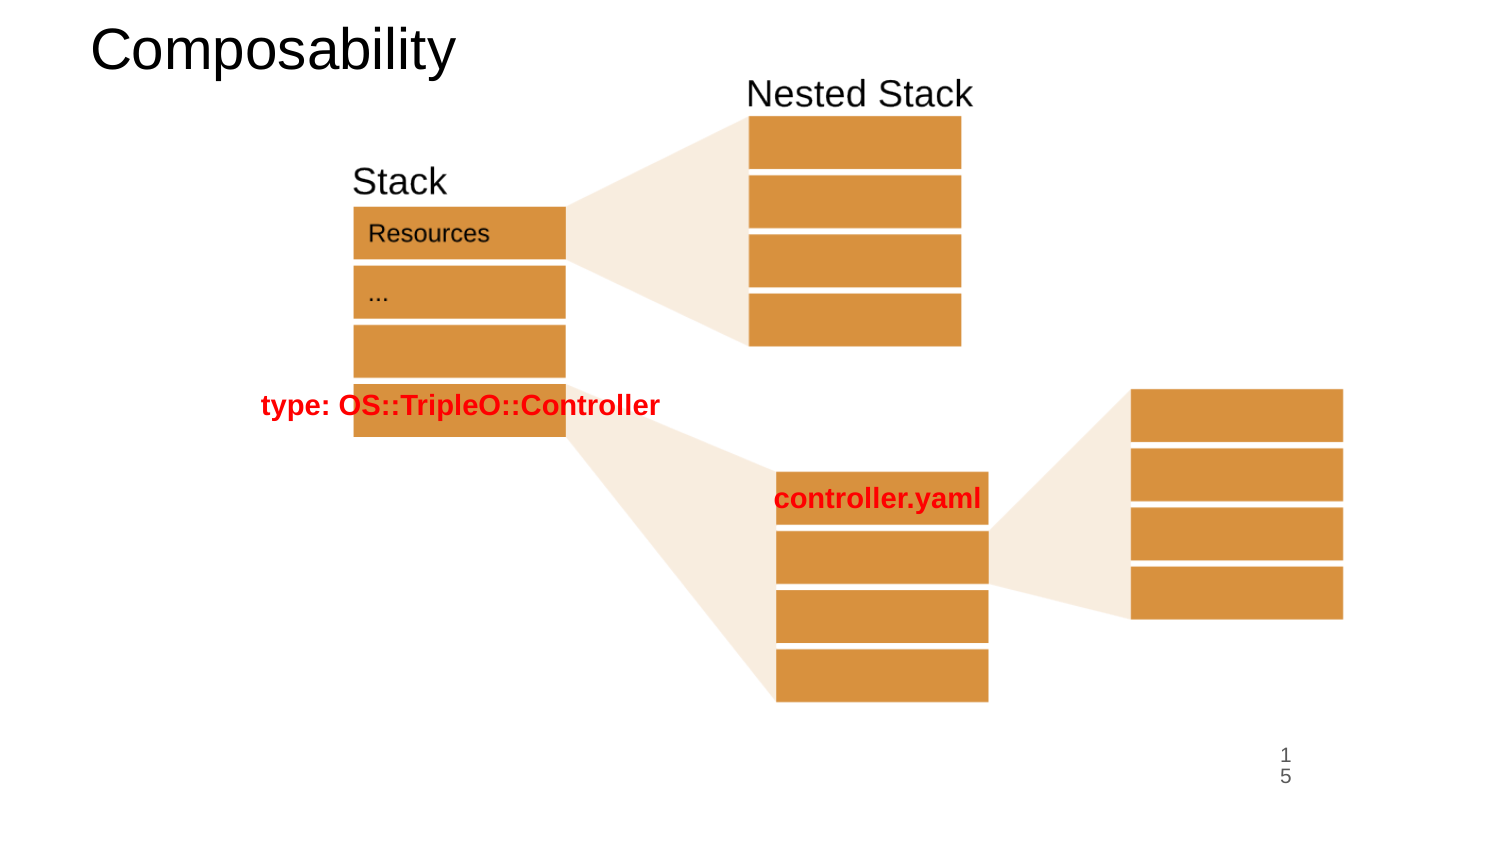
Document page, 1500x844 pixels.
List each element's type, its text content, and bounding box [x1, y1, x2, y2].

text_box controller.yaml [758, 423, 1169, 572]
title Composability [75, 0, 1425, 137]
text_box type: OS::TripleO::Controller [237, 368, 722, 440]
picture [313, 28, 1401, 844]
